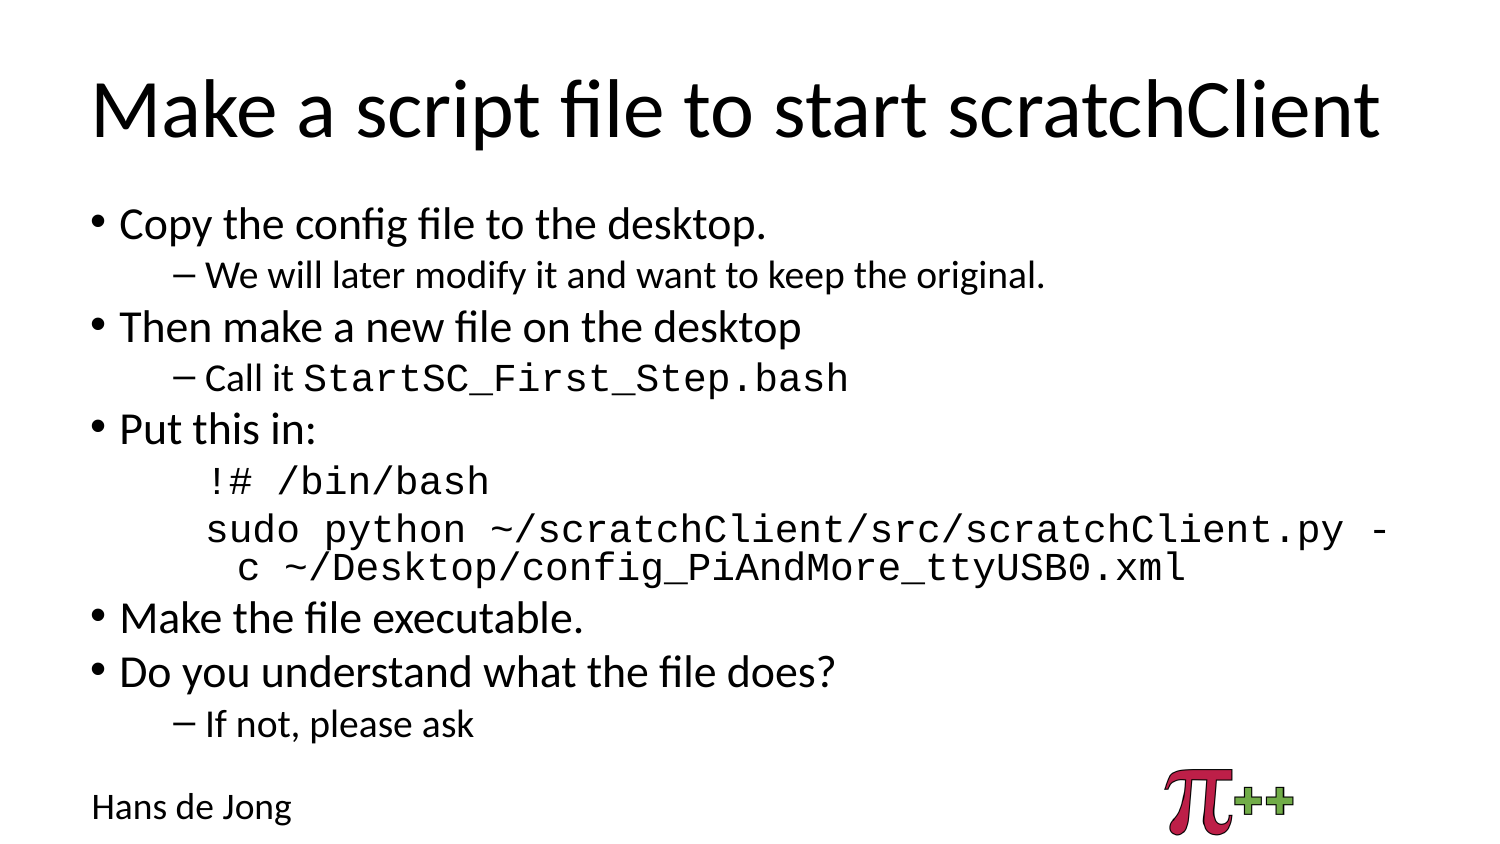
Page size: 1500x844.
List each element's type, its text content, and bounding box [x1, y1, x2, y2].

list Copy the config file to the desktop. We will later modify it and want to keep the original. Then make a new file on the desktop Call it StartSC_First_Step.bash Put this in: !# /bin/bash sudo python ~/scratchClient/src/scratchClient.py -c ~/Desktop/config_PiAndMore_ttyUSB0.xml Make the file executable. Do you understand what the file does? If not, please ask [75, 196, 1426, 754]
title Make a script file to start scratchClient [75, 33, 1426, 175]
